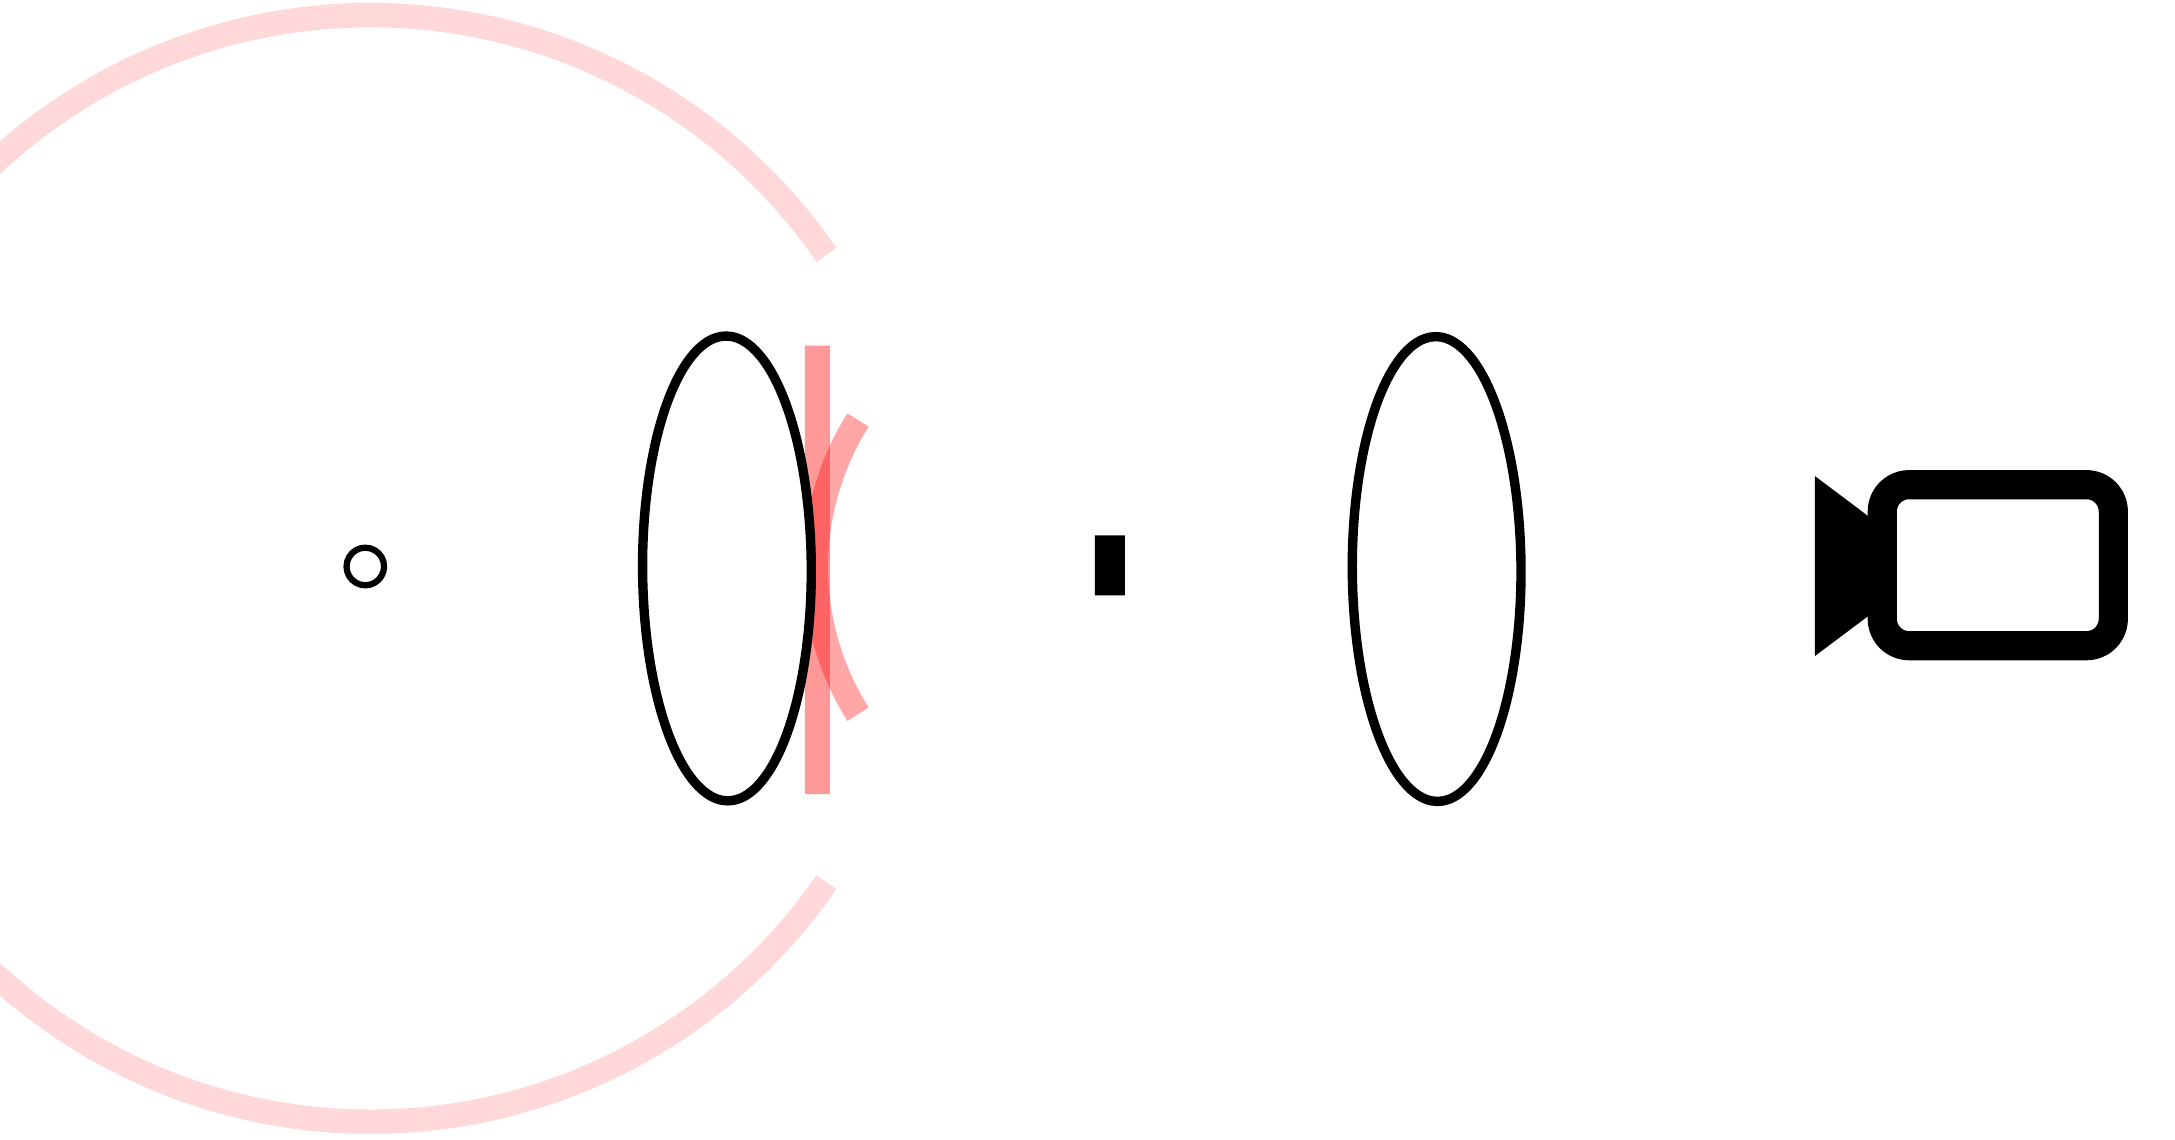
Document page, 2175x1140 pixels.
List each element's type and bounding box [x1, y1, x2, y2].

text_box [1882, 484, 2114, 646]
text_box [0, 0, 1747, 1140]
text_box [1814, 476, 1875, 657]
